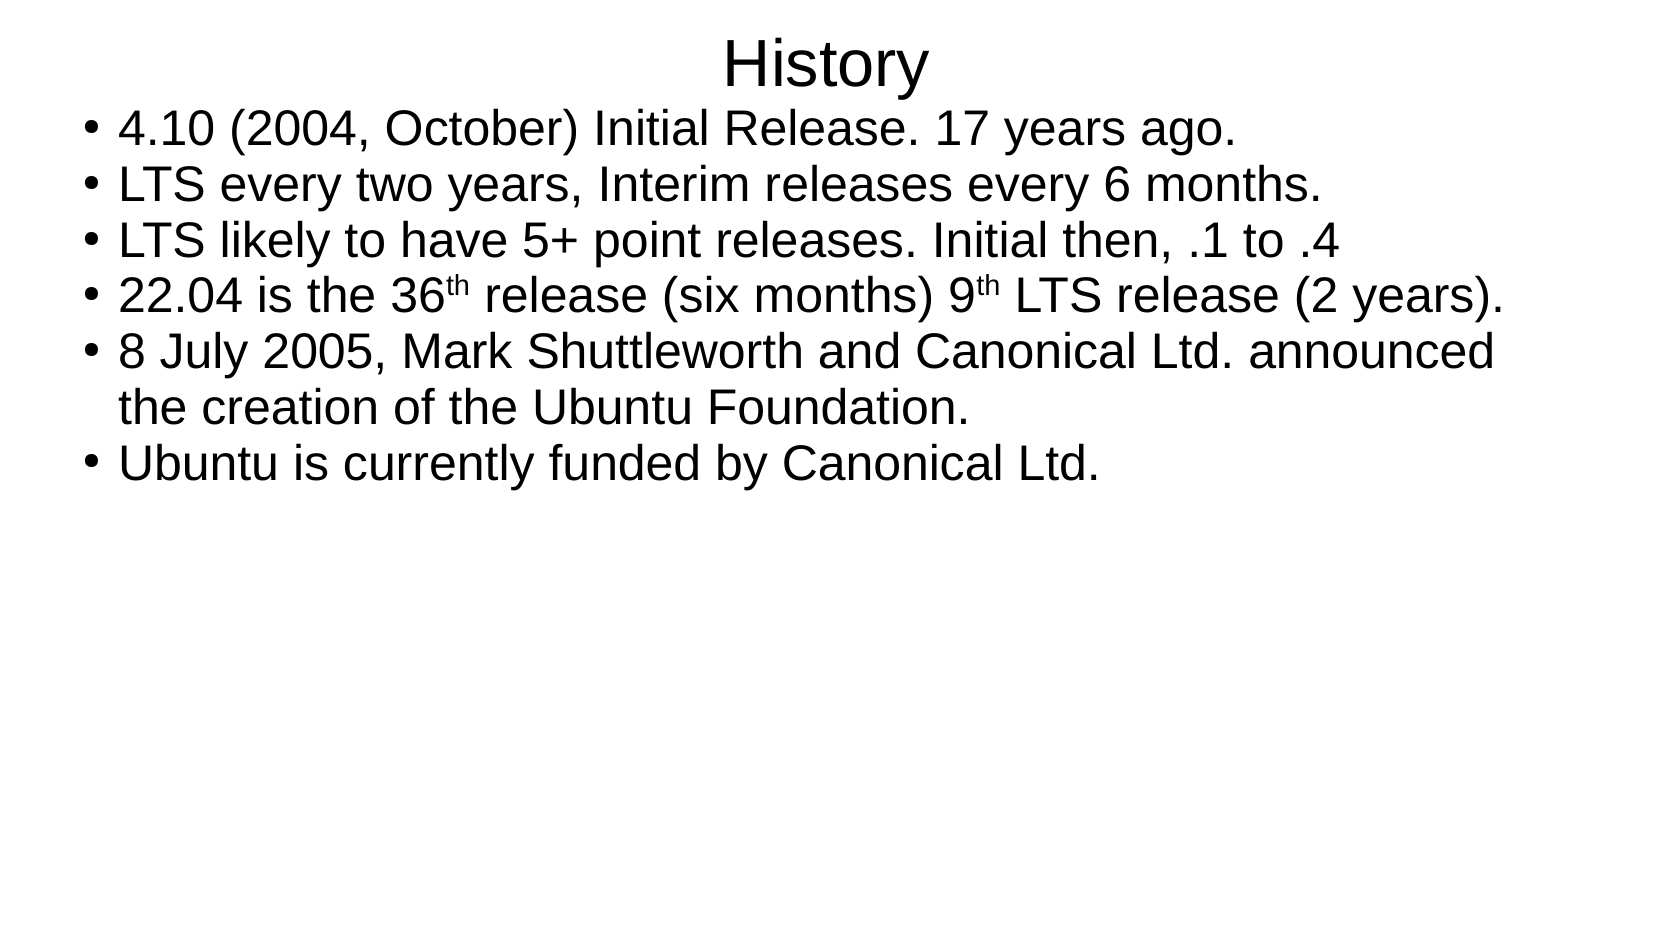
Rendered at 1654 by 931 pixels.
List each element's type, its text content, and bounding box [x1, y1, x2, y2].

title History [82, 25, 1571, 100]
subtitle 4.10 (2004, October) Initial Release. 17 years ago. LTS every two years, Interim releases every 6 months. LTS likely to have 5+ point releases. Initial then, .1 to .4 22.04 is the 36th release (six months) 9th LTS release (2 years). 8 July 2005, Mark Shuttleworth and Canonical Ltd. announced the creation of the Ubuntu Foundation. Ubuntu is currently funded by Canonical Ltd. [82, 100, 1571, 640]
